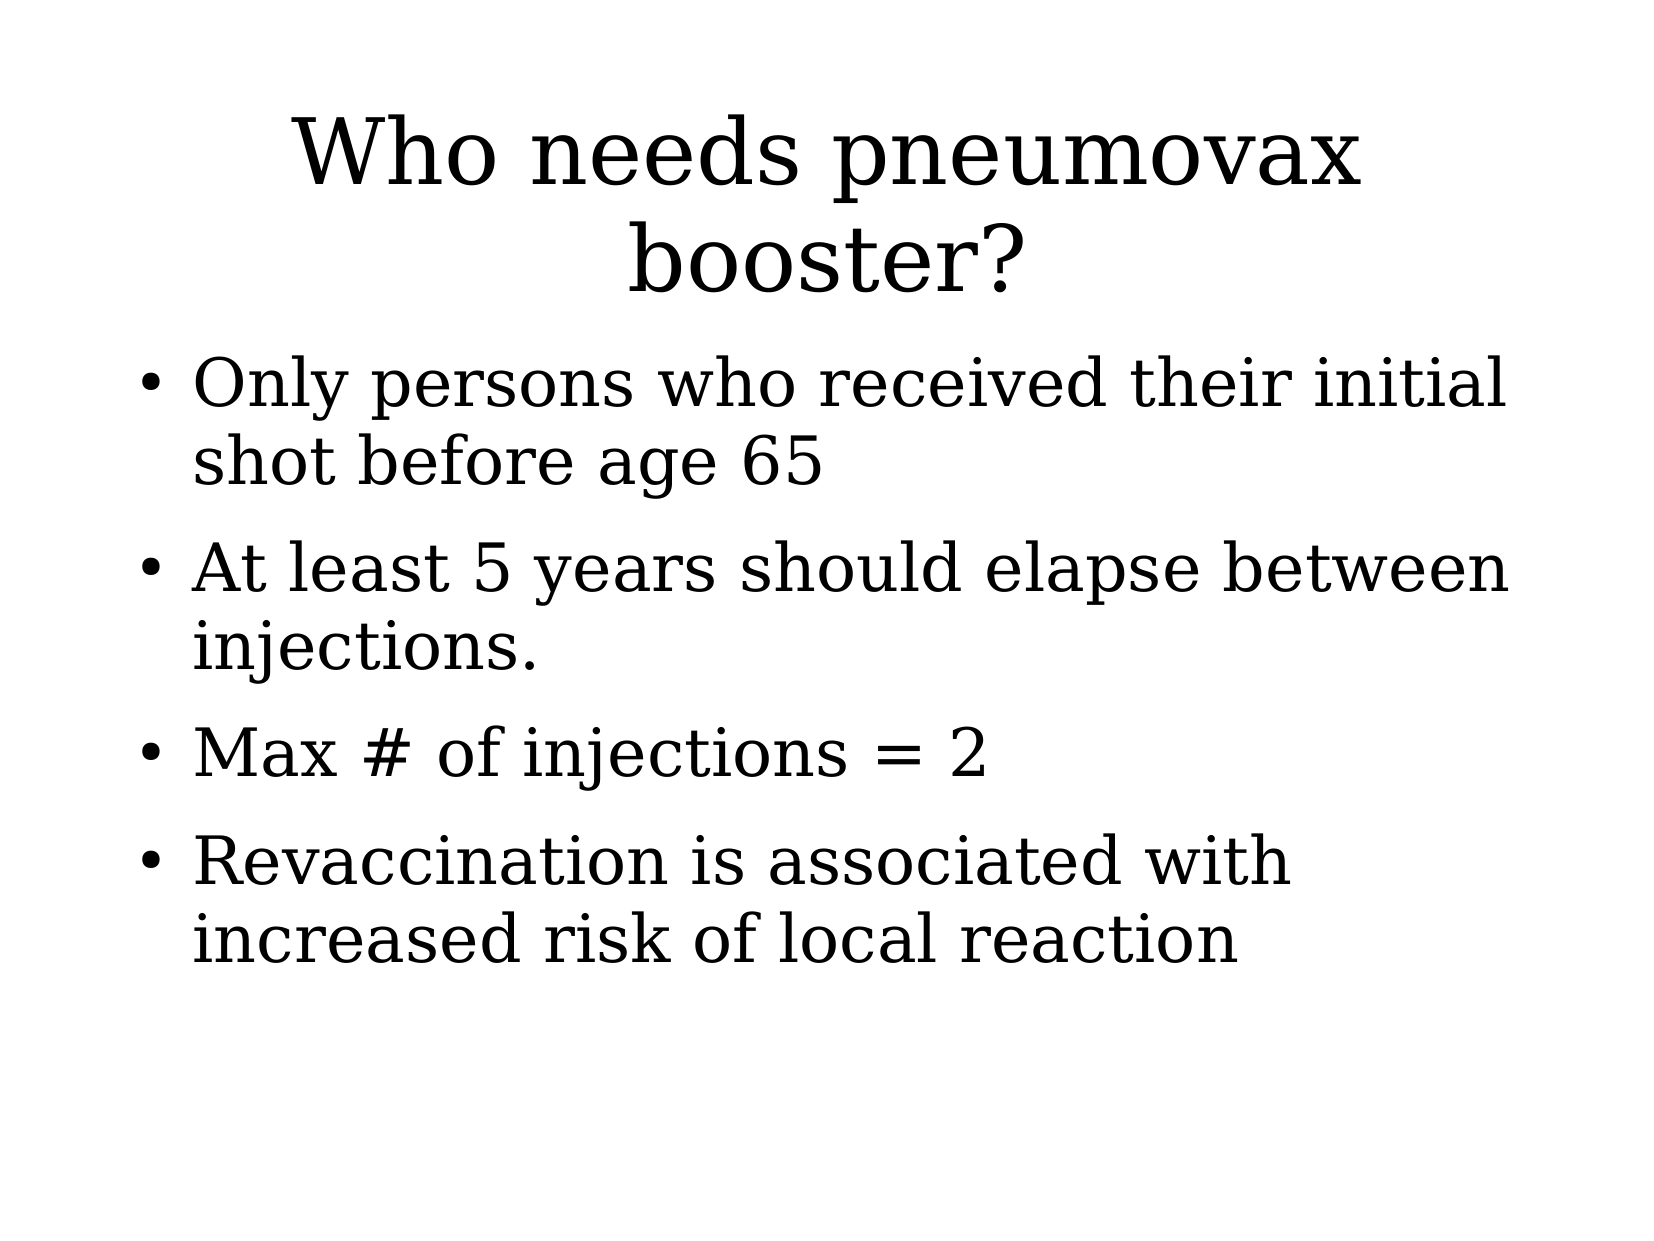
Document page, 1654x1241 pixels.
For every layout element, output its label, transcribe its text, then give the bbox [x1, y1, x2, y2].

list Only persons who received their initial shot before age 65 At least 5 years should elapse between injections. Max # of injections = 2 Revaccination is associated with increased risk of local reaction [121, 344, 1534, 1127]
title Who needs pneumovax booster? [121, 99, 1534, 314]
